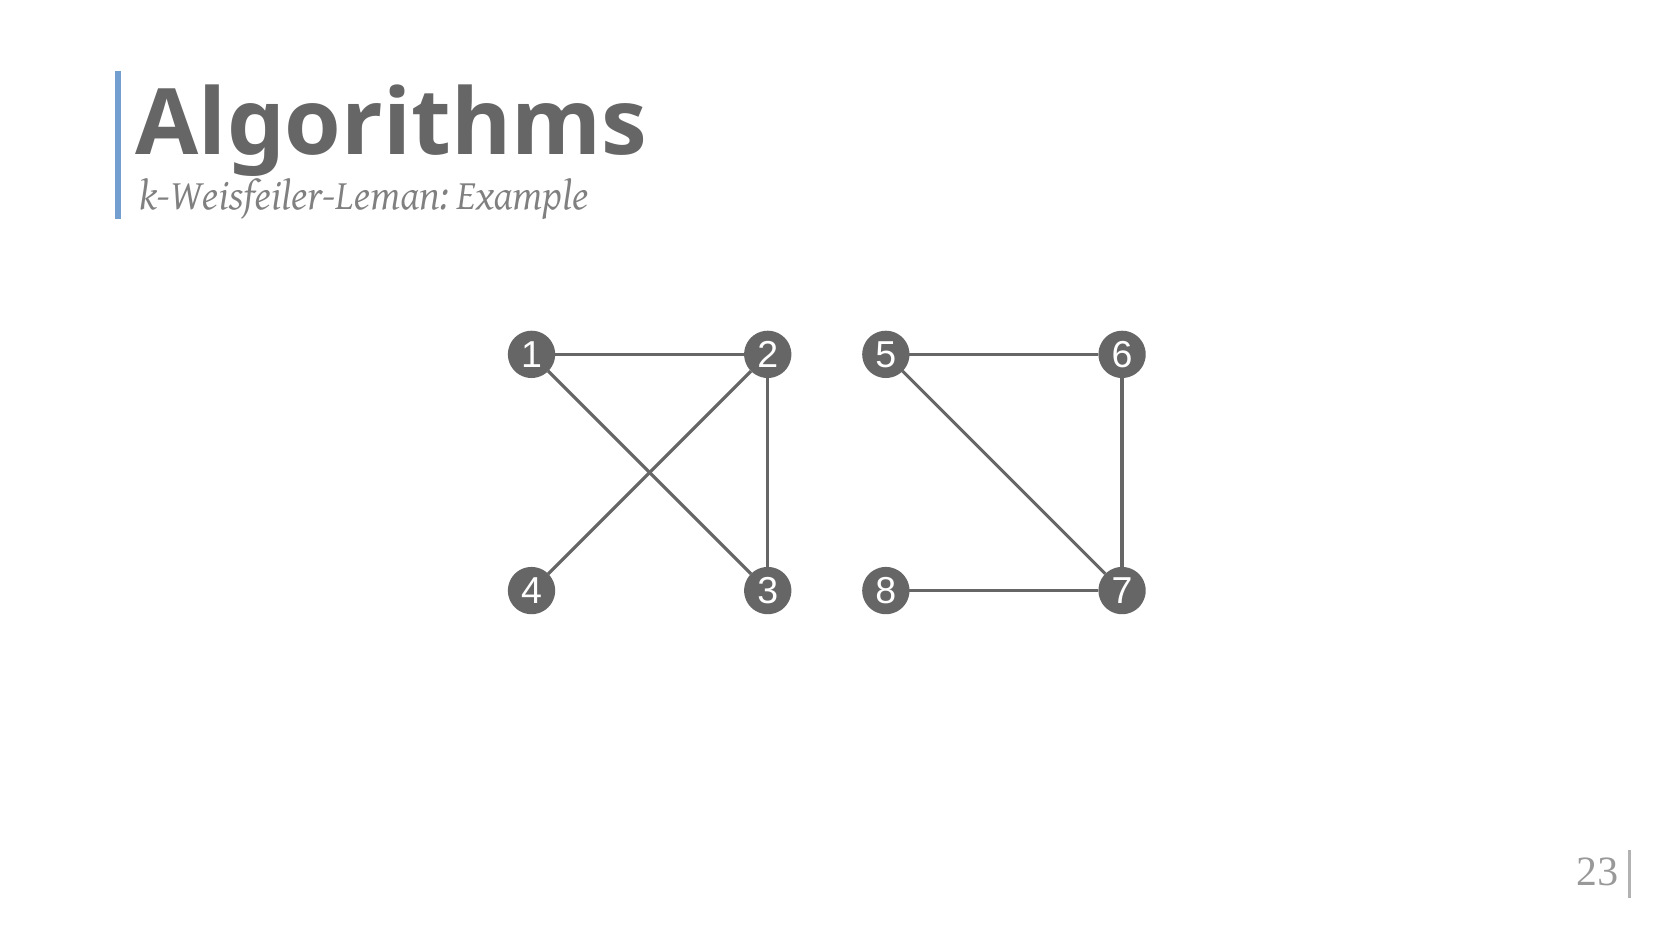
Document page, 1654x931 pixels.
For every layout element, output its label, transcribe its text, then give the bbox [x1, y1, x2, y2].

text_box 1 [507, 330, 556, 379]
text_box 6 [1098, 330, 1146, 378]
text_box 2 [744, 330, 792, 378]
text_box 3 [744, 567, 792, 615]
text_box 7 [1098, 567, 1146, 615]
text_box 4 [507, 566, 556, 615]
title Algorithms [135, 60, 1601, 178]
text_box k-Weisfeiler-Leman: Example [124, 165, 721, 229]
text_box 8 [862, 566, 910, 615]
text_box 5 [862, 330, 910, 379]
